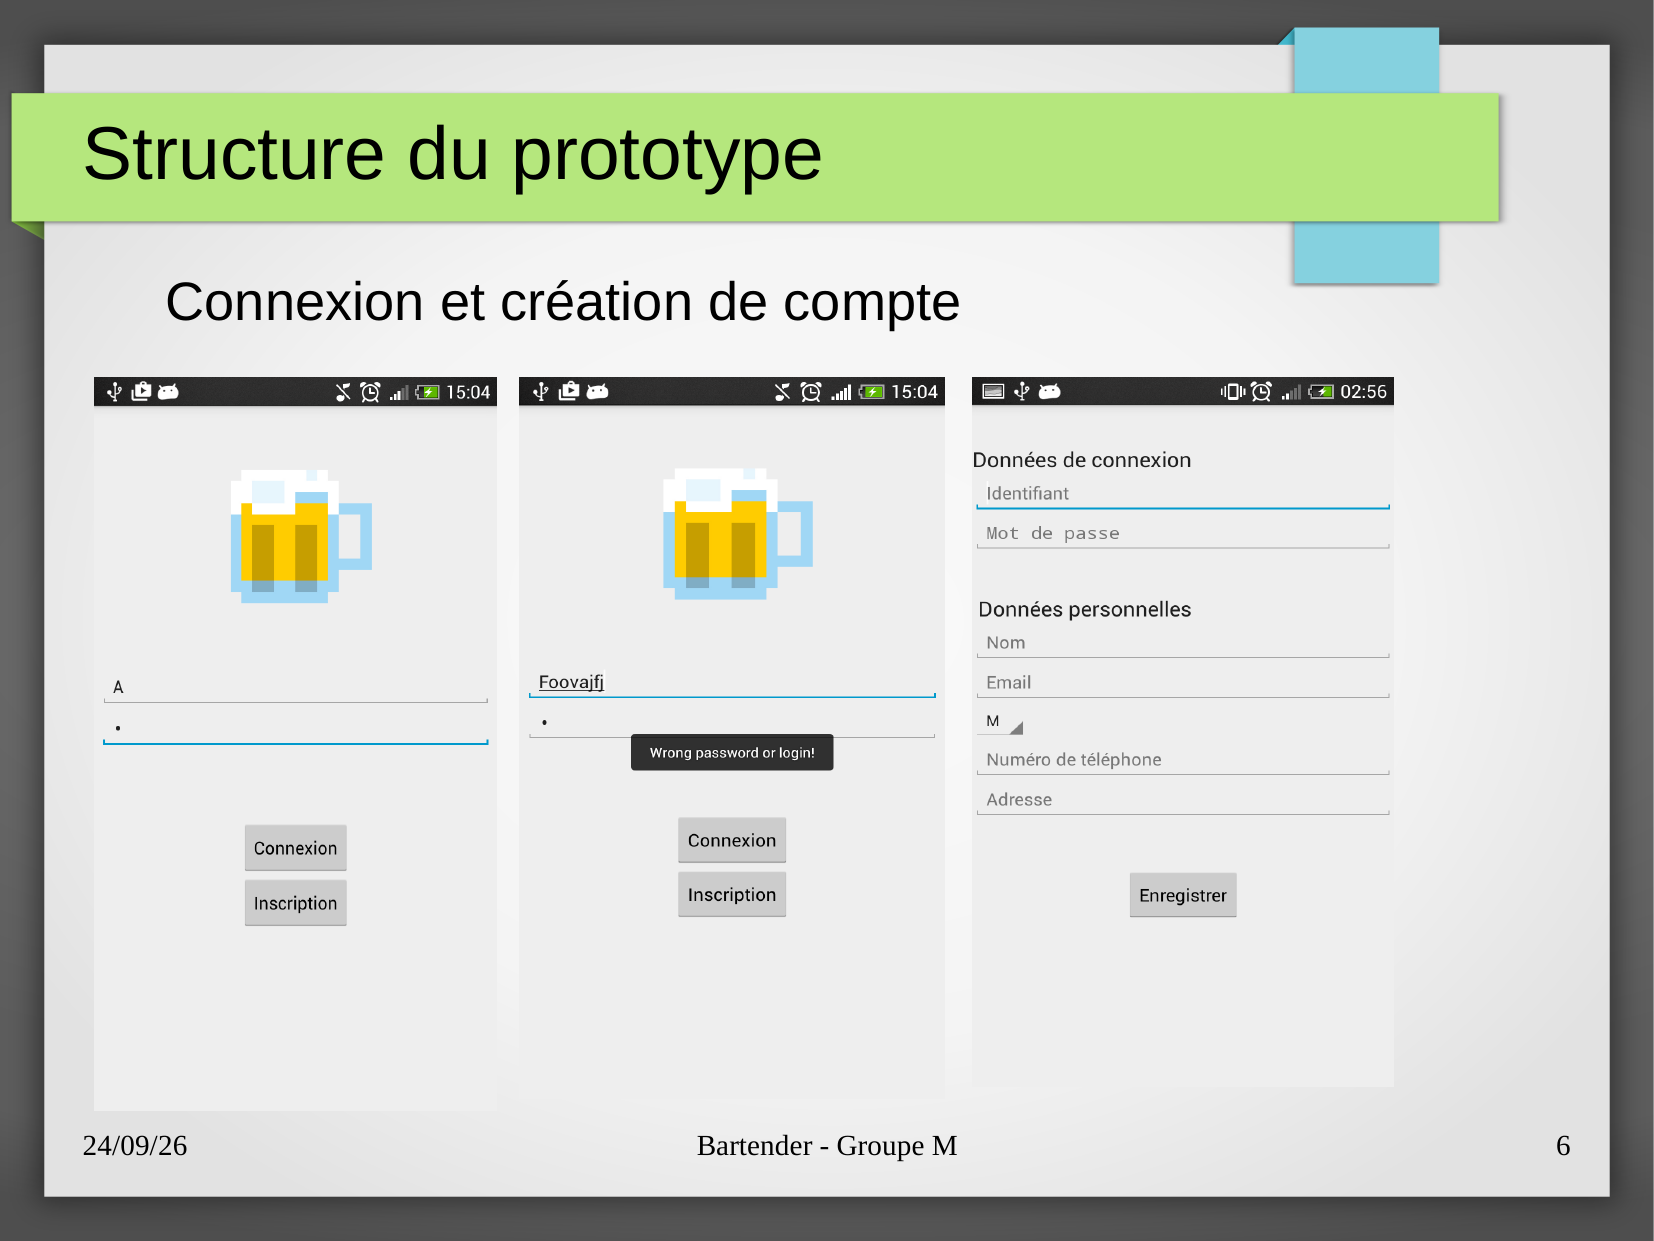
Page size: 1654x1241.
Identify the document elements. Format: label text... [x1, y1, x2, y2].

picture [0, 0, 1654, 1241]
list Connexion et création de compte [94, 271, 1211, 365]
title Structure du prototype [82, 94, 1264, 213]
